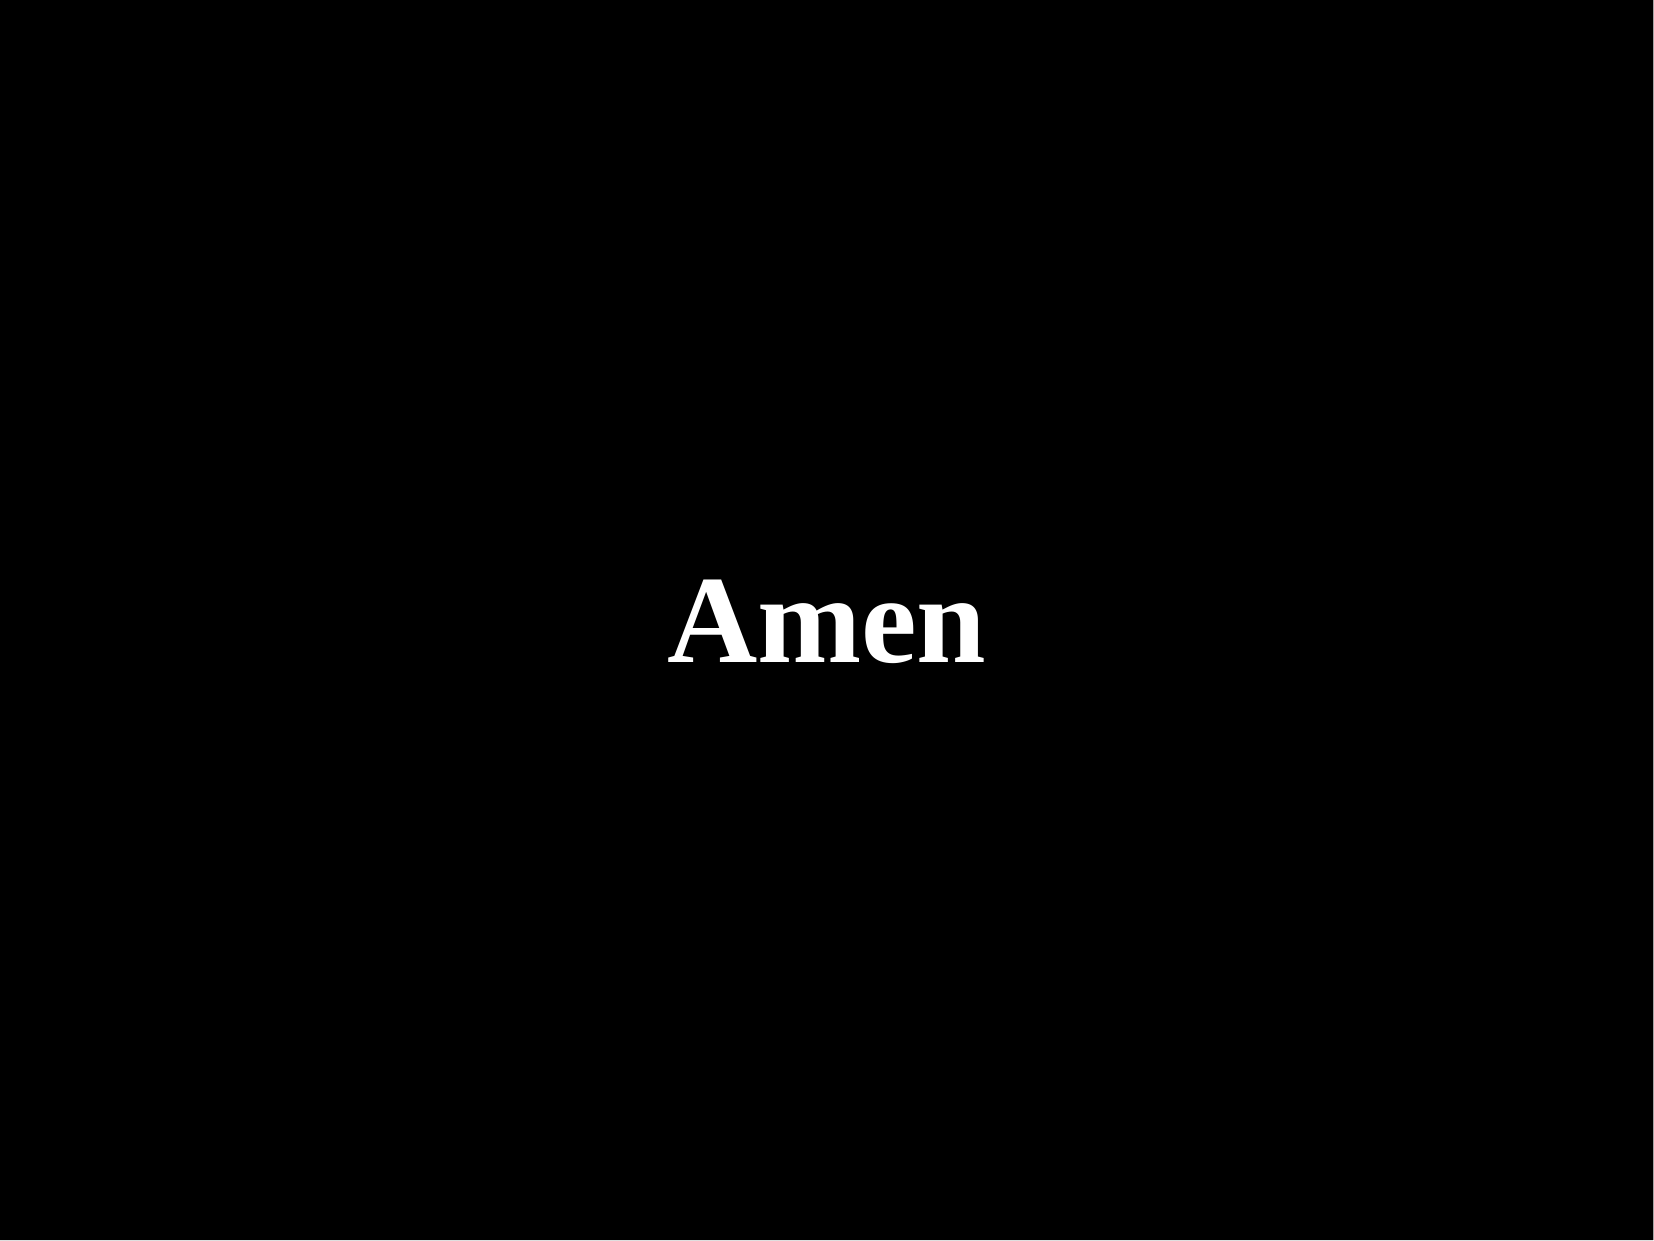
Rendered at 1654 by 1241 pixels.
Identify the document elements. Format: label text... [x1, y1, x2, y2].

title Amen [0, 0, 1654, 1241]
